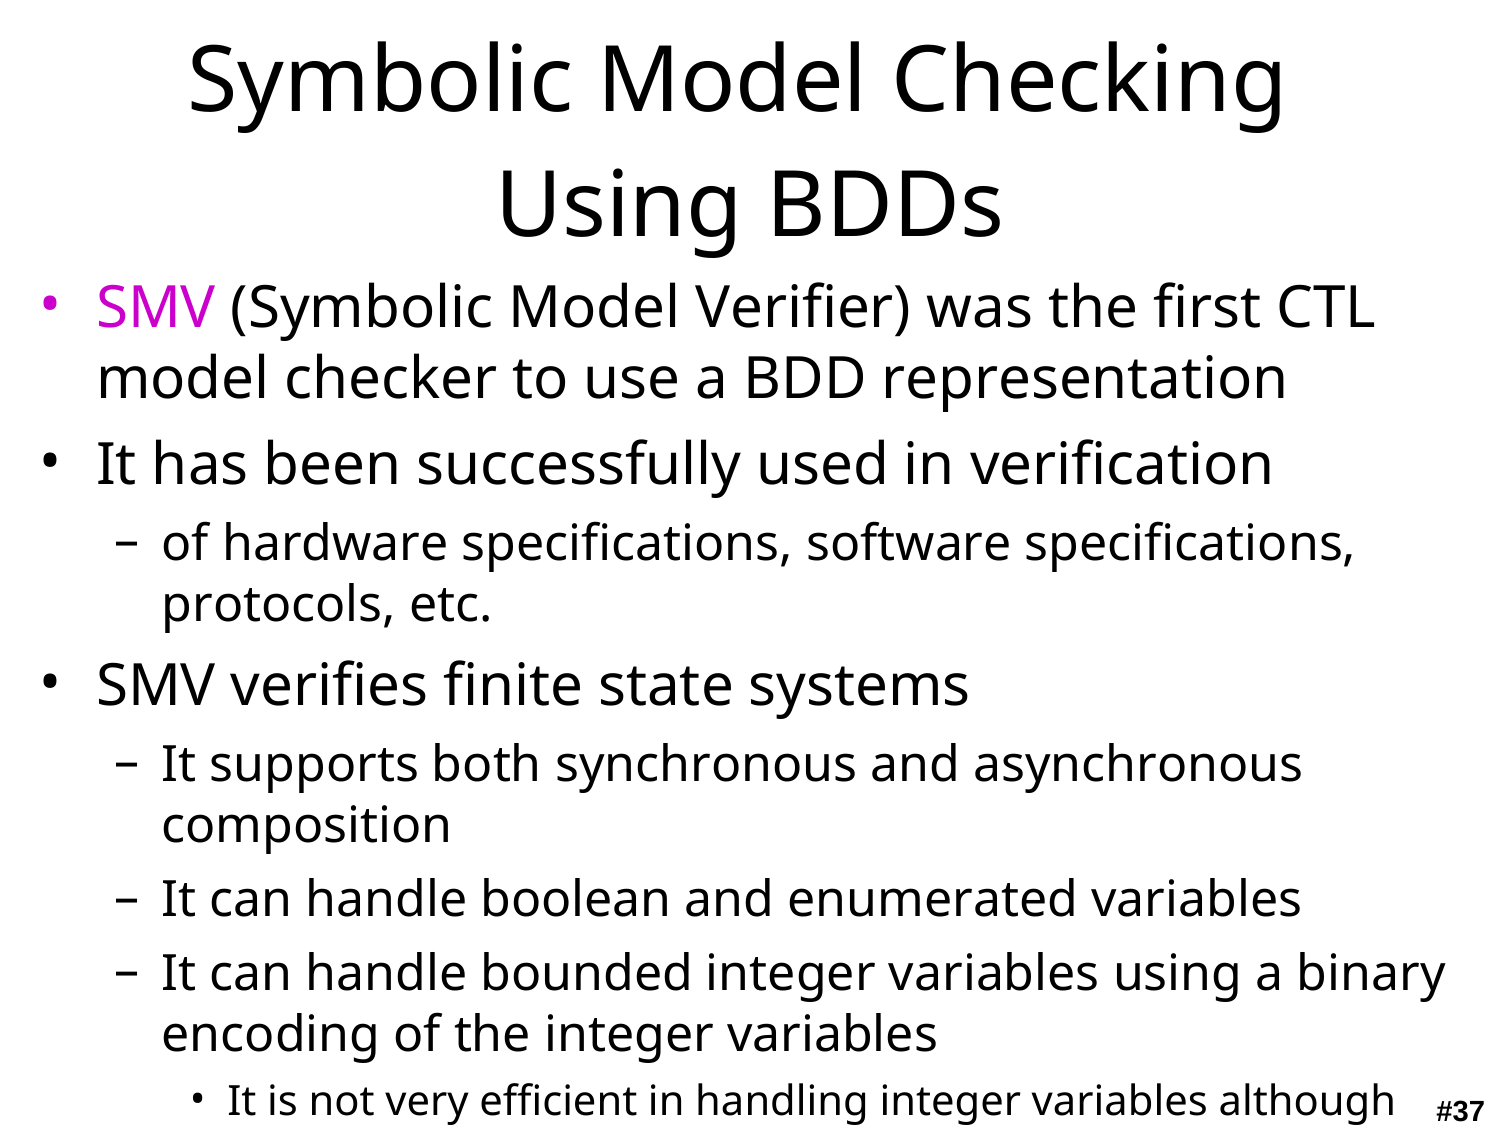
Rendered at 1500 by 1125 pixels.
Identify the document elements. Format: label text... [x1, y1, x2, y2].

title Symbolic Model Checking Using BDDs [24, 24, 1476, 254]
list SMV (Symbolic Model Verifier) was the first CTL model checker to use a BDD representation It has been successfully used in verification of hardware specifications, software specifications, protocols, etc. SMV verifies finite state systems It supports both synchronous and asynchronous composition It can handle boolean and enumerated variables It can handle bounded integer variables using a binary encoding of the integer variables It is not very efficient in handling integer variables although this can be fixed [24, 262, 1476, 1101]
